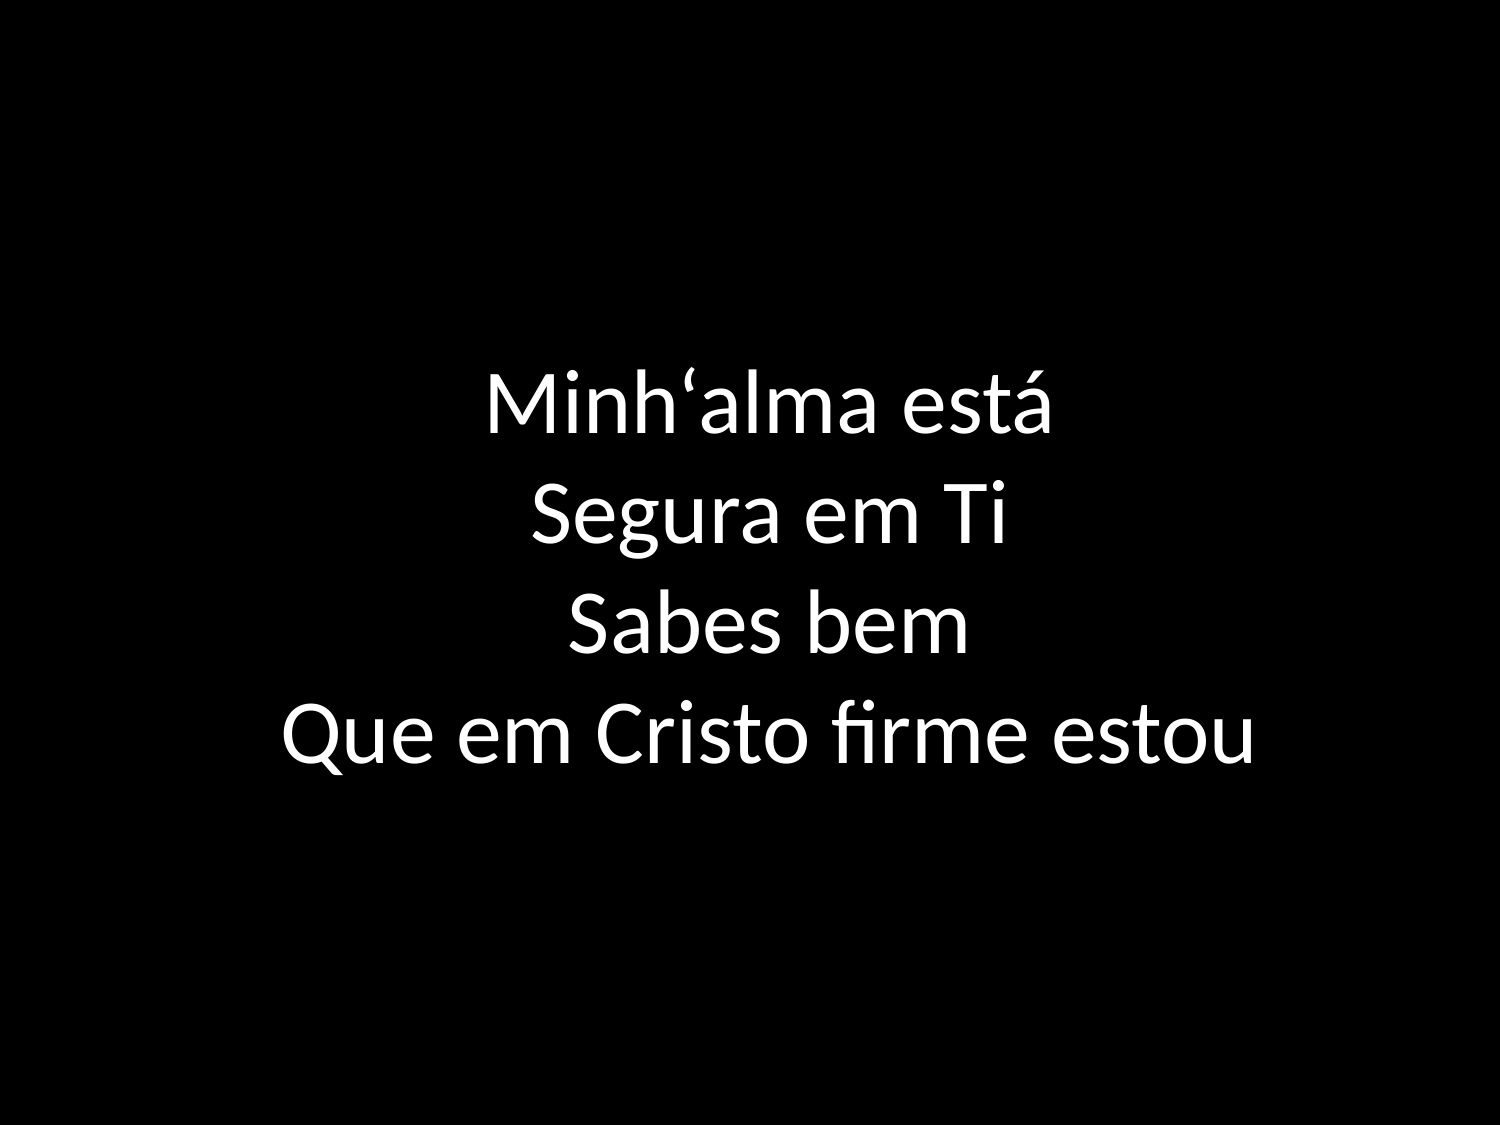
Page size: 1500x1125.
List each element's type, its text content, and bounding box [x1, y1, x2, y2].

title Minh‘alma está Segura em Ti Sabes bem Que em Cristo firme estou [75, 45, 1465, 1079]
